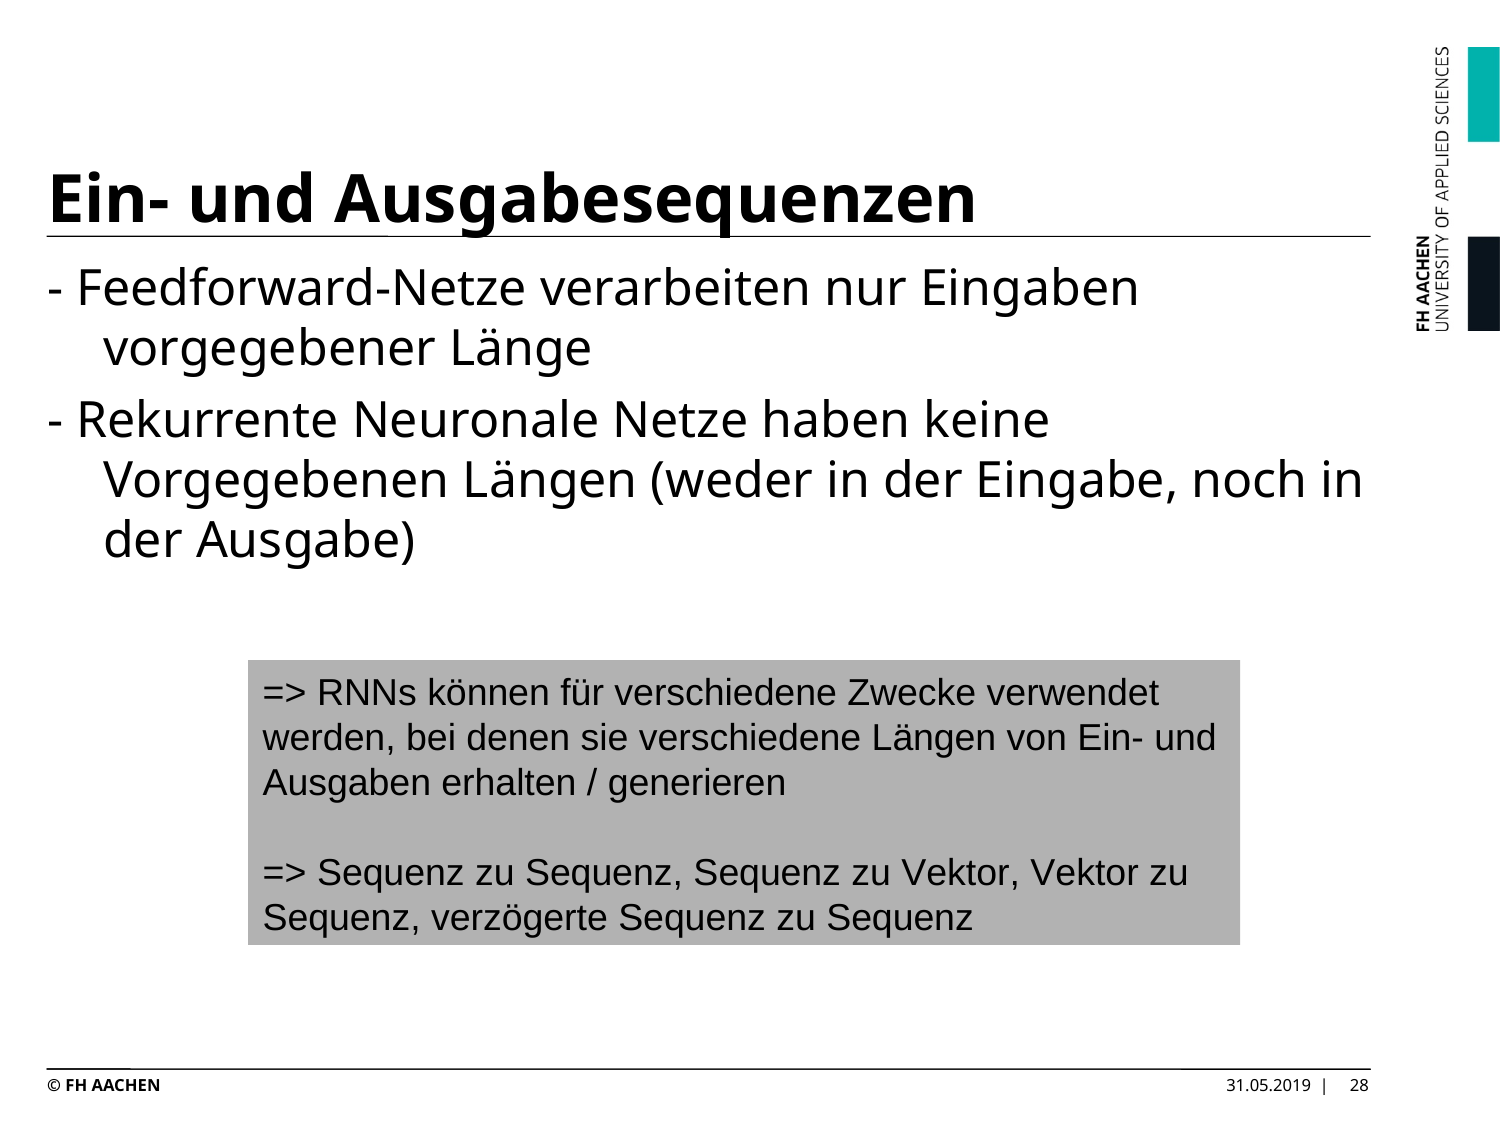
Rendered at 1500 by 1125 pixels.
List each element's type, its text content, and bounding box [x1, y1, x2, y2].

title Ein- und Ausgabesequenzen [47, 153, 1371, 237]
picture [1404, 47, 1500, 331]
text_box => RNNs können für verschiedene Zwecke verwendet werden, bei denen sie verschiedene Längen von Ein- und Ausgaben erhalten / generieren => Sequenz zu Sequenz, Sequenz zu Vektor, Vektor zu Sequenz, verzögerte Sequenz zu Sequenz [248, 660, 1241, 945]
list - Feedforward-Netze verarbeiten nur Eingaben vorgegebener Länge - Rekurrente Neuronale Netze haben keine Vorgegebenen Längen (weder in der Eingabe, noch in der Ausgabe) [47, 255, 1371, 1047]
